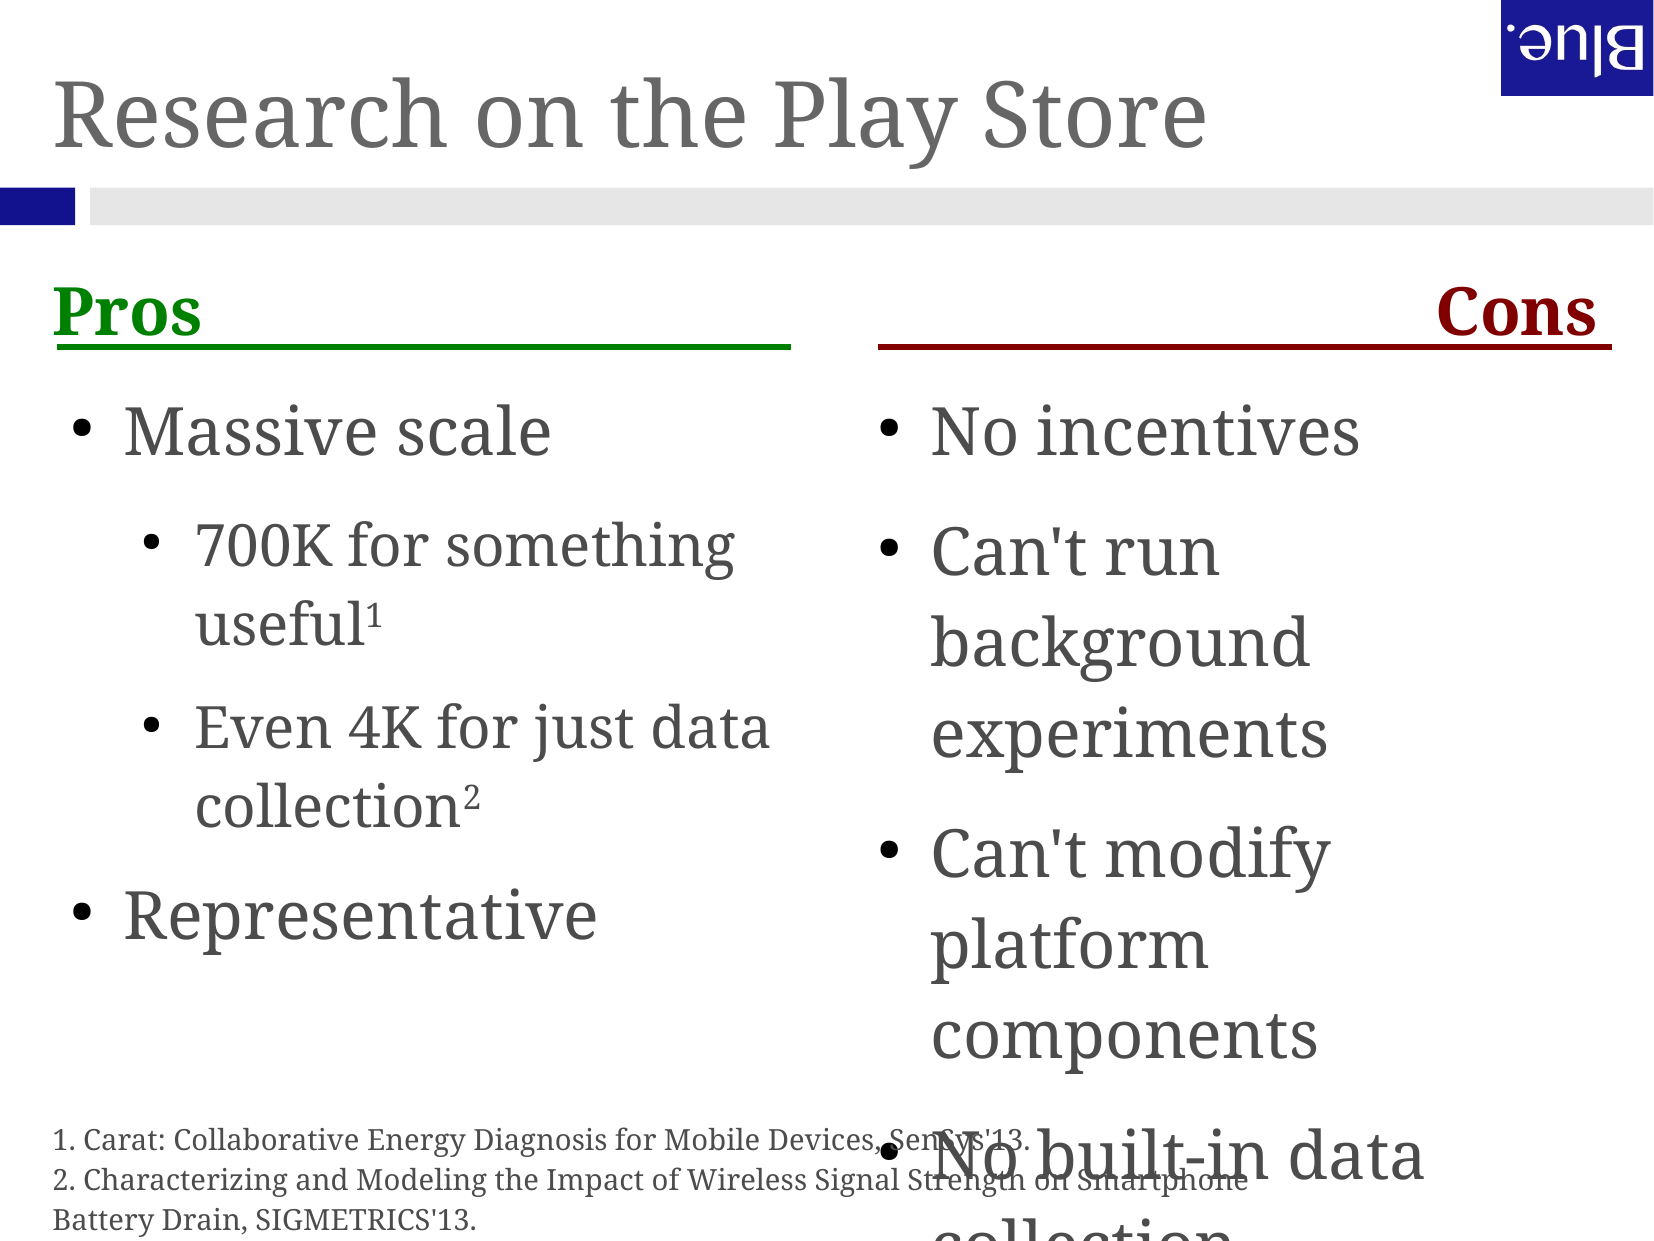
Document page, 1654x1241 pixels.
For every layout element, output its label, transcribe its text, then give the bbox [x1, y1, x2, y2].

list Pros Massive scale 700K for something useful1 Even 4K for just data collection2 Representative [37, 248, 807, 1112]
picture [1501, 0, 1654, 96]
title Research on the Play Store [37, 37, 1613, 188]
text_box 1. Carat: Collaborative Energy Diagnosis for Mobile Devices, SenSys'13. 2. Characterizing and Modeling the Impact of Wireless Signal Strength on Smartphone Battery Drain, SIGMETRICS'13. [37, 1112, 1326, 1224]
list Cons No incentives Can't run background experiments Can't modify platform components No built-in data collection [844, 248, 1614, 1195]
